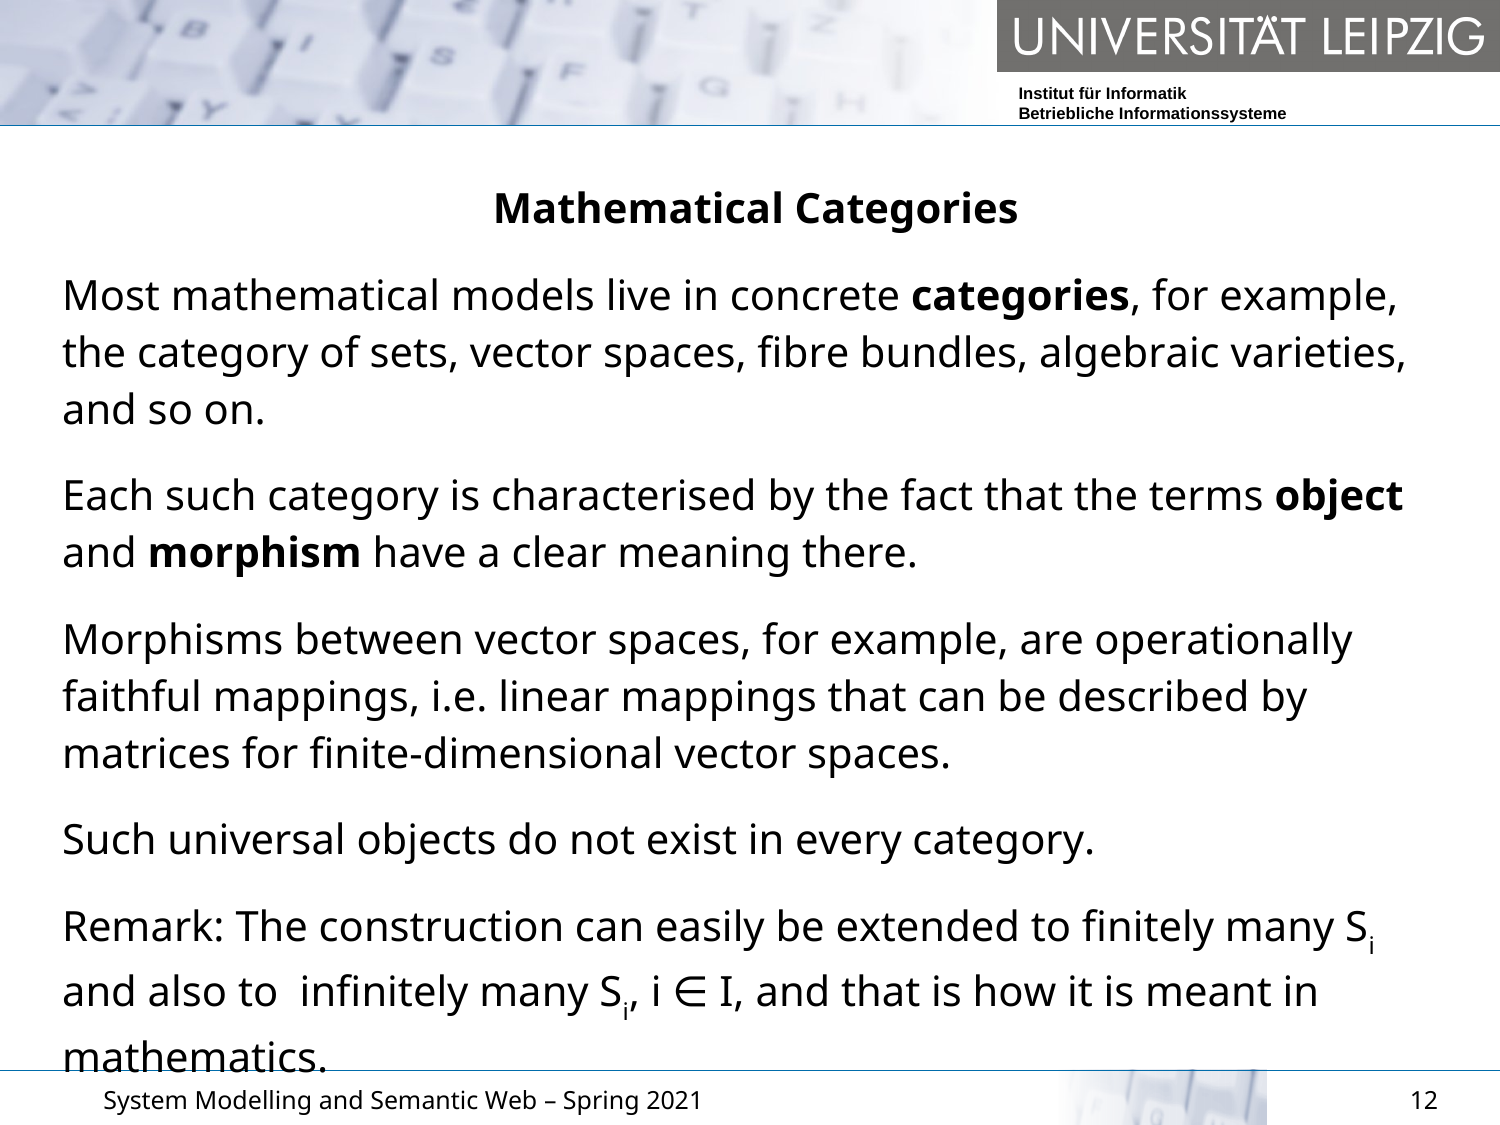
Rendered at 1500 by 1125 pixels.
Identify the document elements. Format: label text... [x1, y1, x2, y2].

list Mathematical Categories Most mathematical models live in concrete categories, for example, the category of sets, vector spaces, fibre bundles, algebraic varieties, and so on. Each such category is characterised by the fact that the terms object and morphism have a clear meaning there. Morphisms between vector spaces, for example, are operationally faithful mappings, i.e. linear mappings that can be described by matrices for finite-dimensional vector spaces. Such universal objects do not exist in every category. Remark: The construction can easily be extended to finitely many Si and also to infinitely many Si, i ∈ I, and that is how it is meant in mathematics. [47, 171, 1465, 1065]
picture [1057, 1071, 1267, 1125]
picture [0, 0, 1500, 125]
